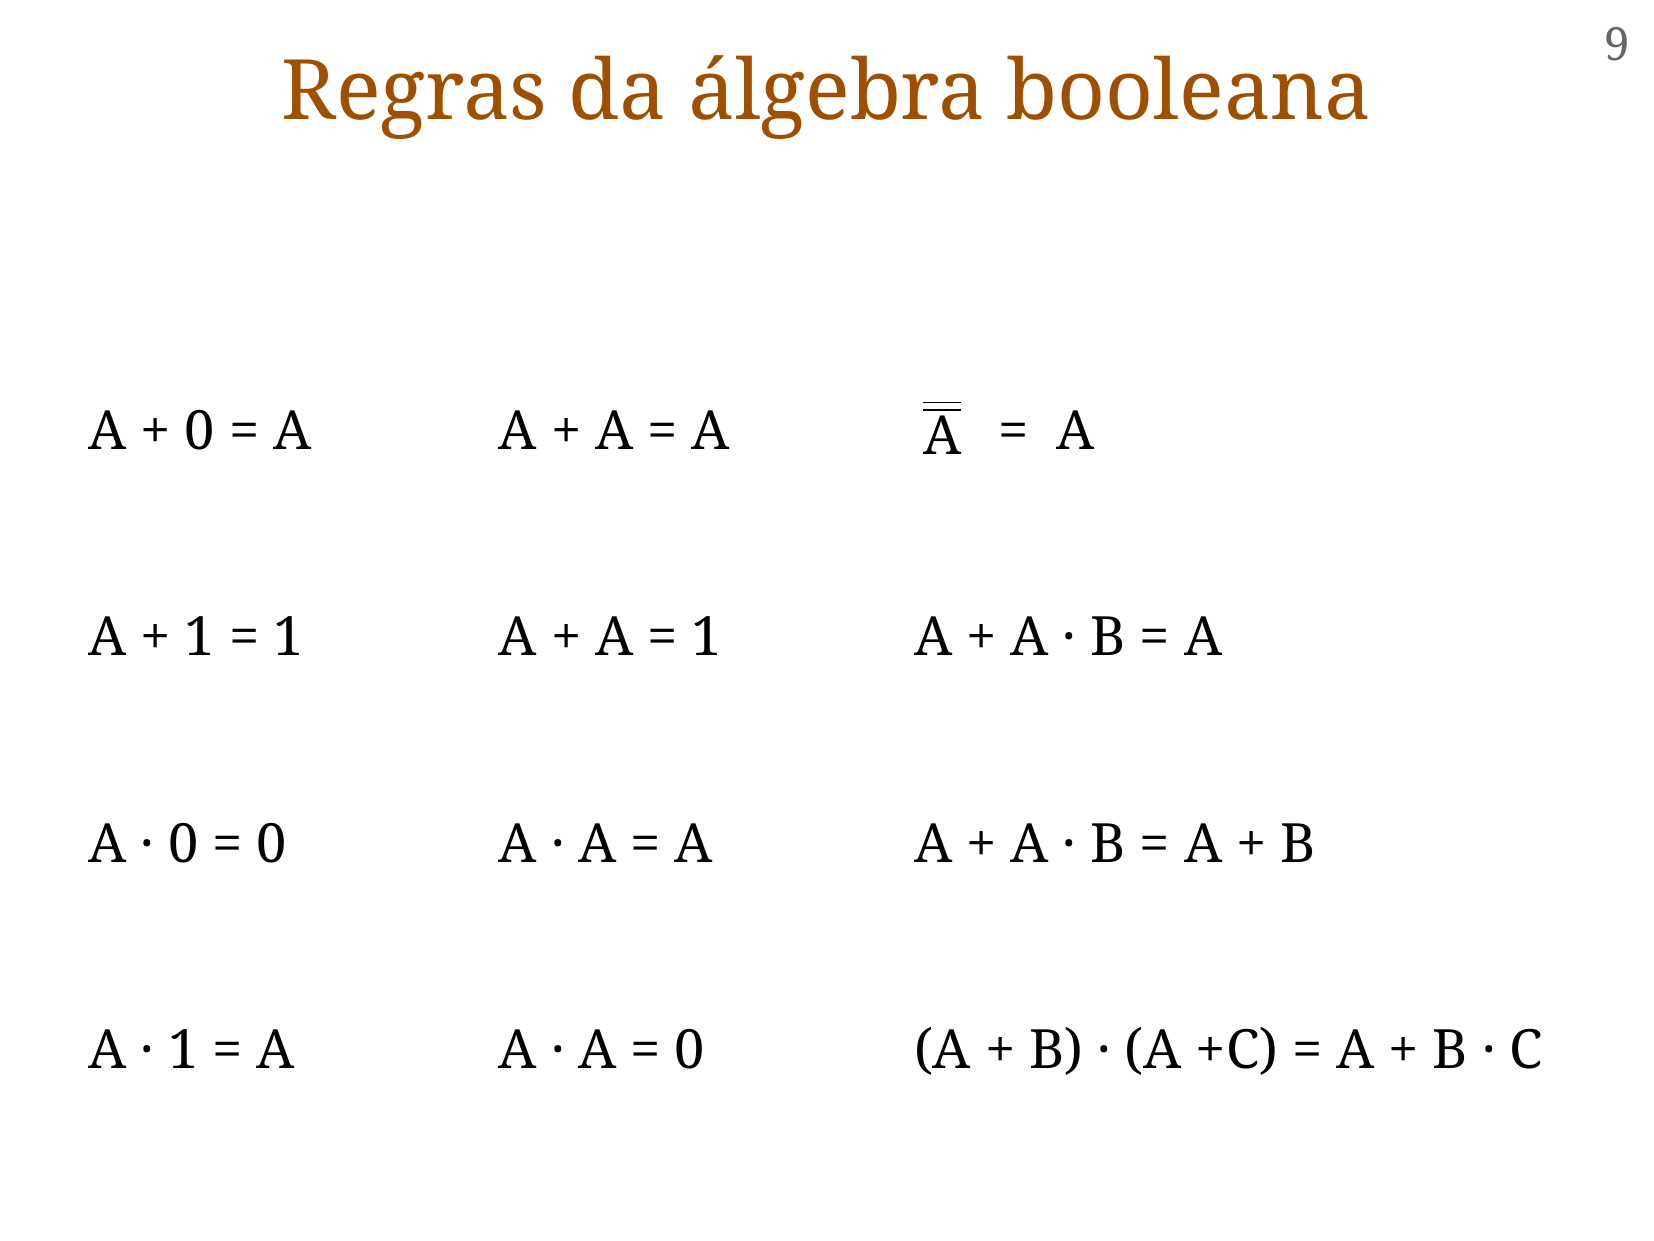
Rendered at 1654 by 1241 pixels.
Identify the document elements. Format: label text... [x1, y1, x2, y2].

table_cell A + A · B = A [899, 531, 1577, 738]
table_header A + A = A [484, 325, 899, 531]
table_cell A · 1 = A [74, 945, 484, 1152]
table_cell A · A = 0 [484, 945, 899, 1152]
table_cell A · A = A [484, 738, 899, 945]
title Regras da álgebra booleana [59, 29, 1595, 148]
table_cell A + A = 1 [484, 531, 899, 738]
table_cell A + A · B = A + B [899, 738, 1577, 945]
table_cell A + 1 = 1 [74, 531, 484, 738]
table_cell A · 0 = 0 [74, 738, 484, 945]
table_cell (A + B) · (A +C) = A + B · C [899, 945, 1577, 1152]
table_header A + 0 = A [74, 325, 484, 531]
chart [915, 396, 1034, 456]
table_header = A [899, 325, 1577, 531]
